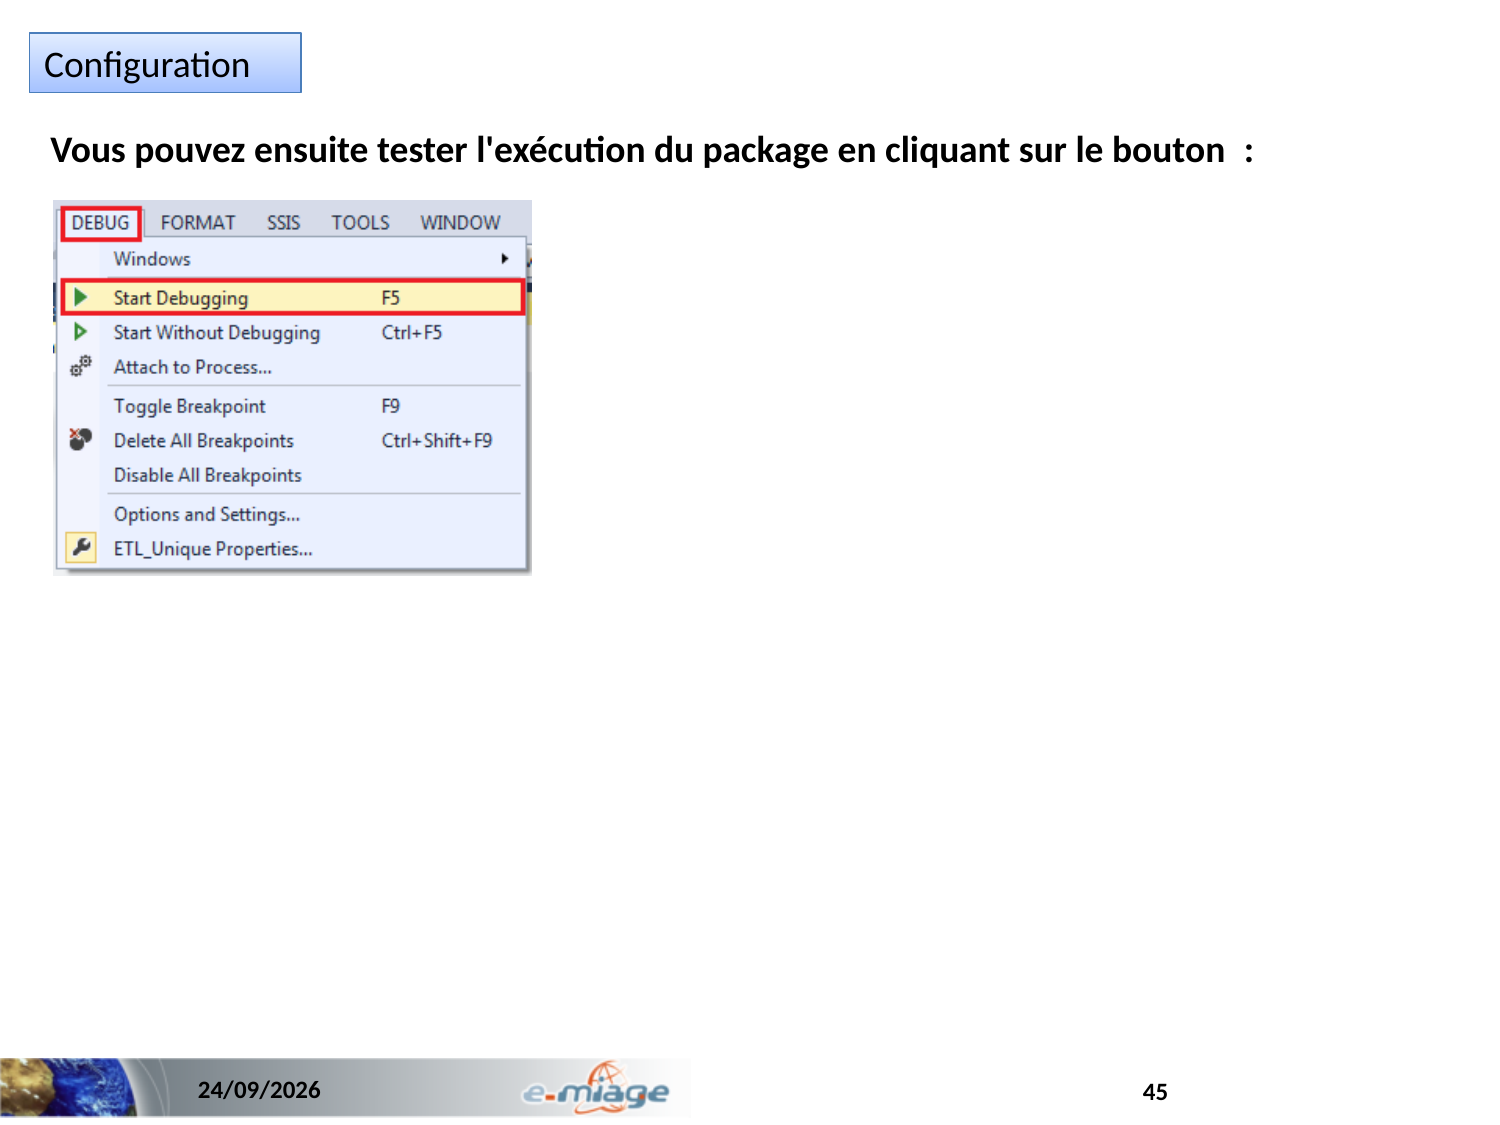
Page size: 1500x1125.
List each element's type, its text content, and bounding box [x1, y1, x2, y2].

picture [53, 200, 532, 576]
text_box Vous pouvez ensuite tester l'exécution du package en cliquant sur le bouton : [35, 118, 1471, 223]
picture [0, 1058, 691, 1118]
text_box Configuration [29, 32, 302, 93]
